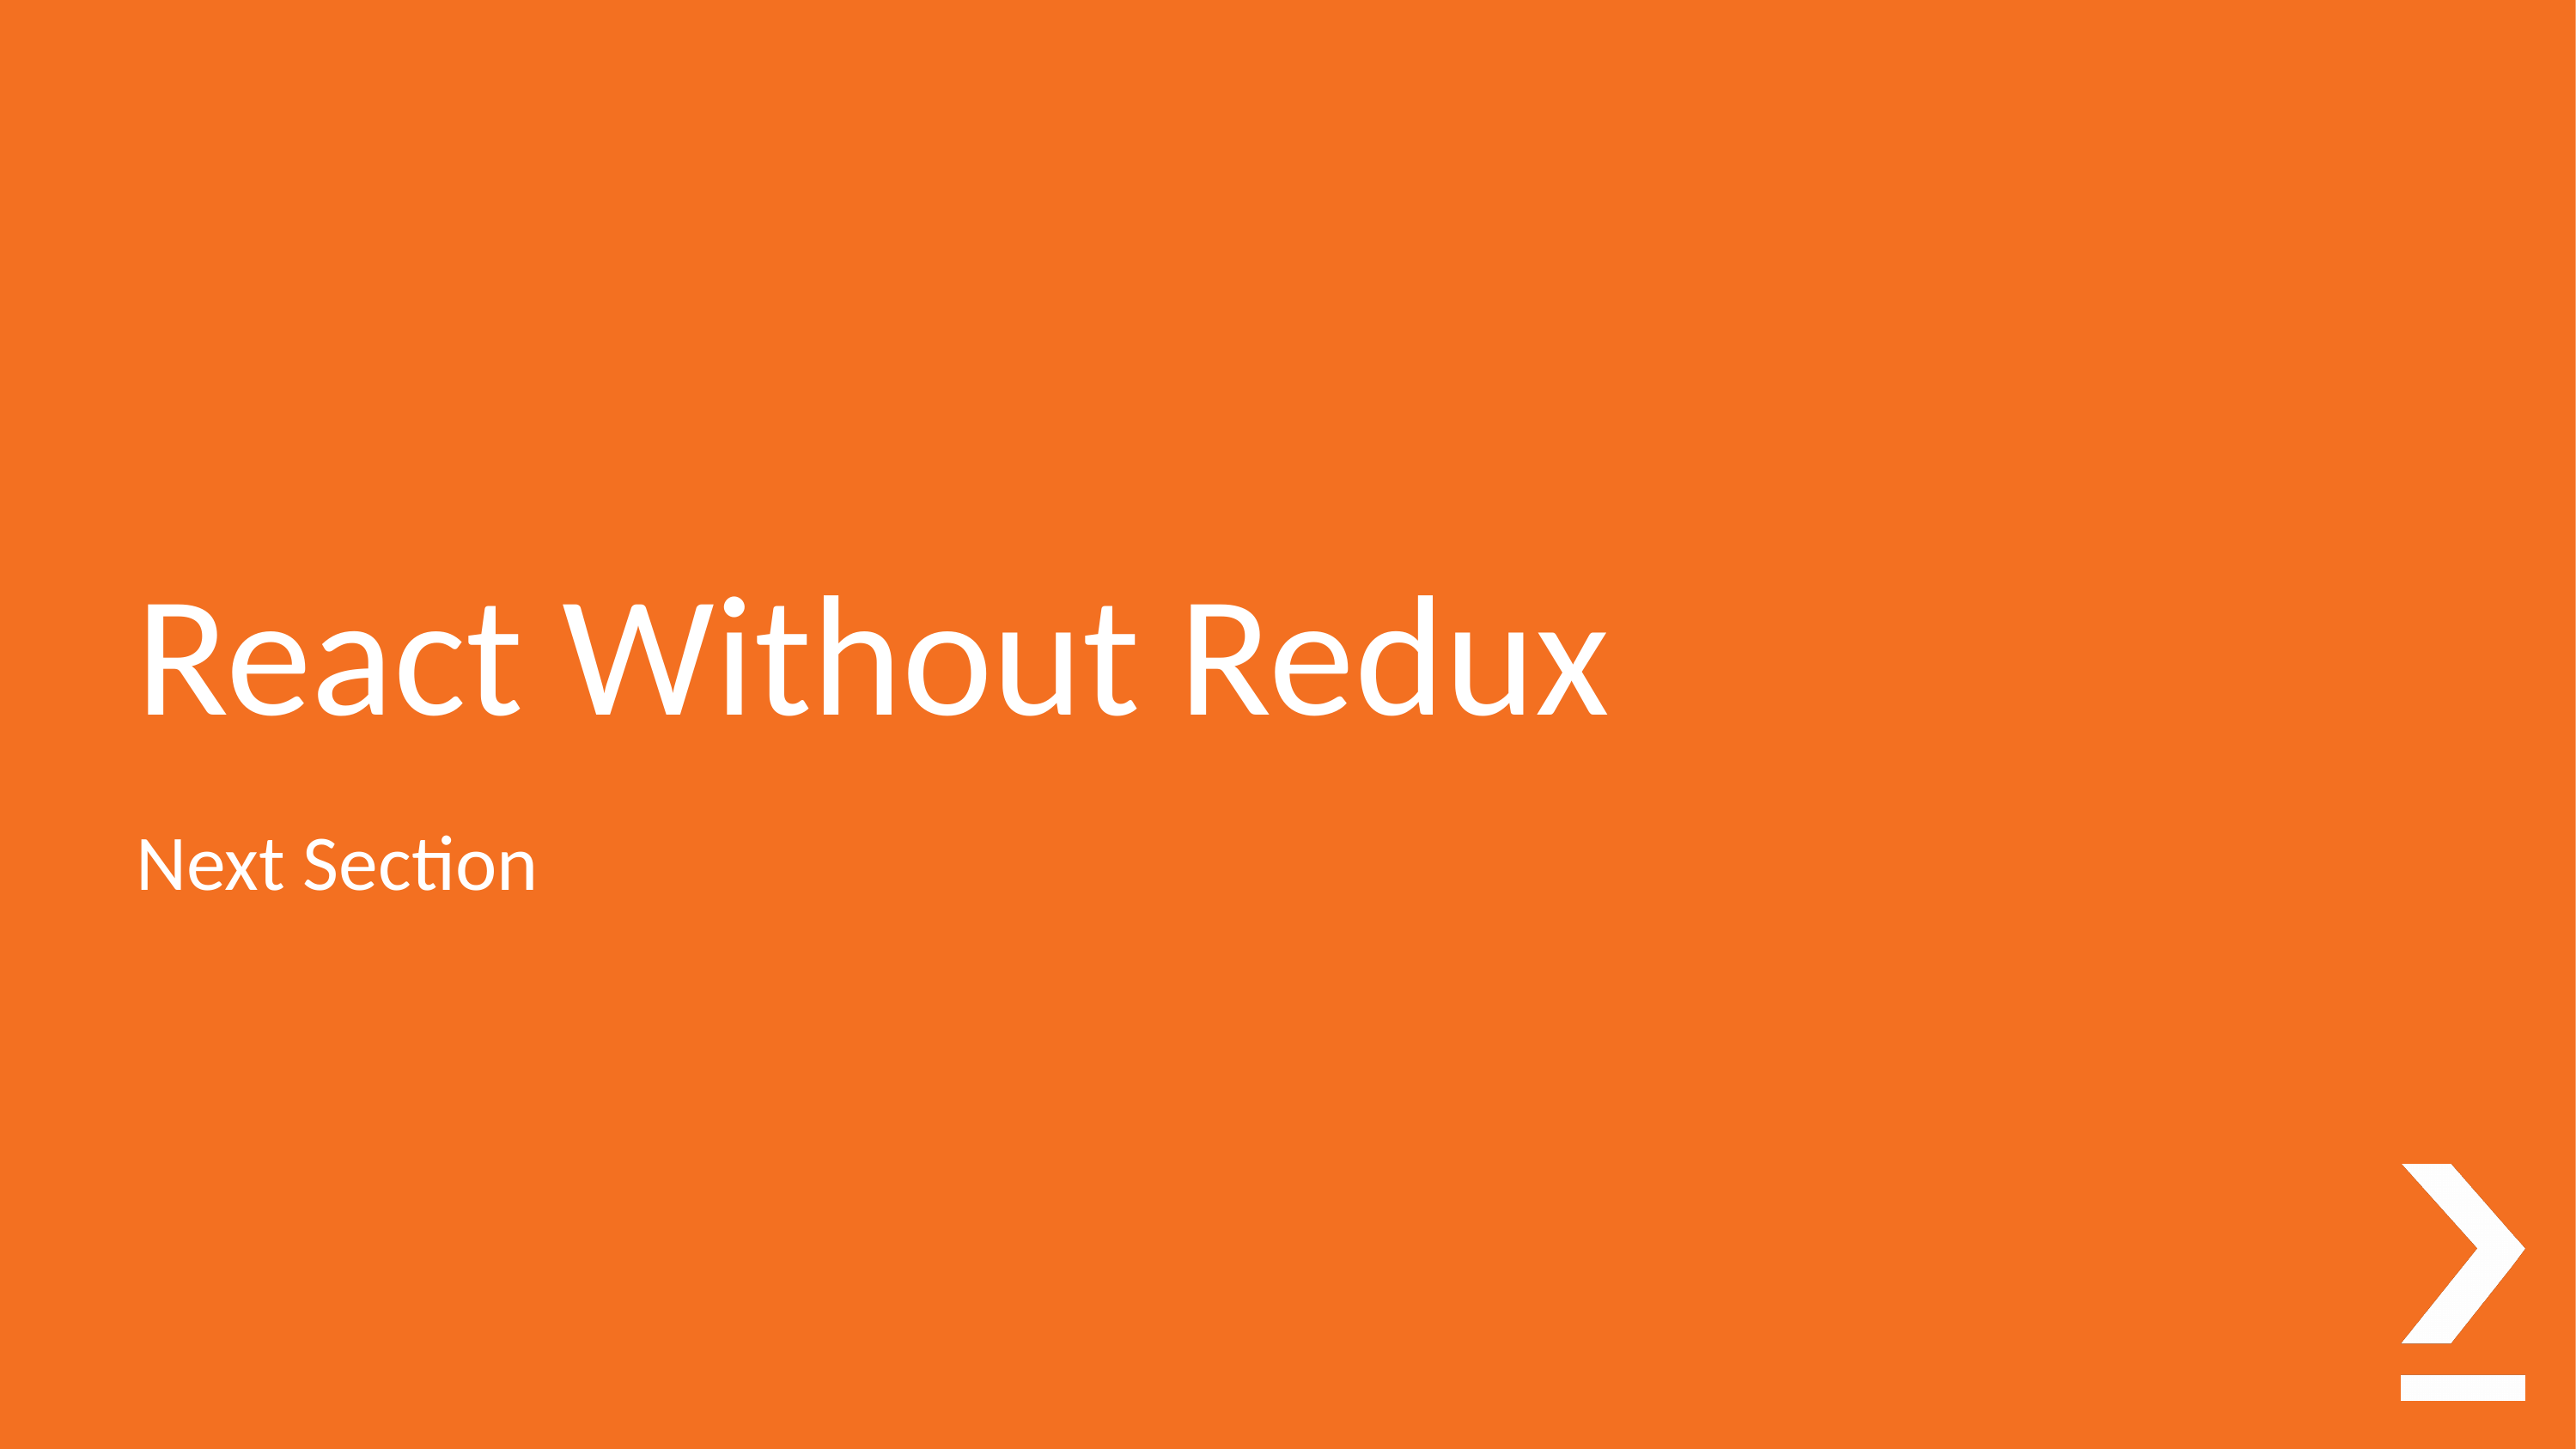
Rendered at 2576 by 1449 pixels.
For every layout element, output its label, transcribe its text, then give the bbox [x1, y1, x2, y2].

picture [2401, 1164, 2525, 1401]
title React Without Redux [110, 512, 2427, 776]
subtitle Next Section [110, 785, 2427, 908]
